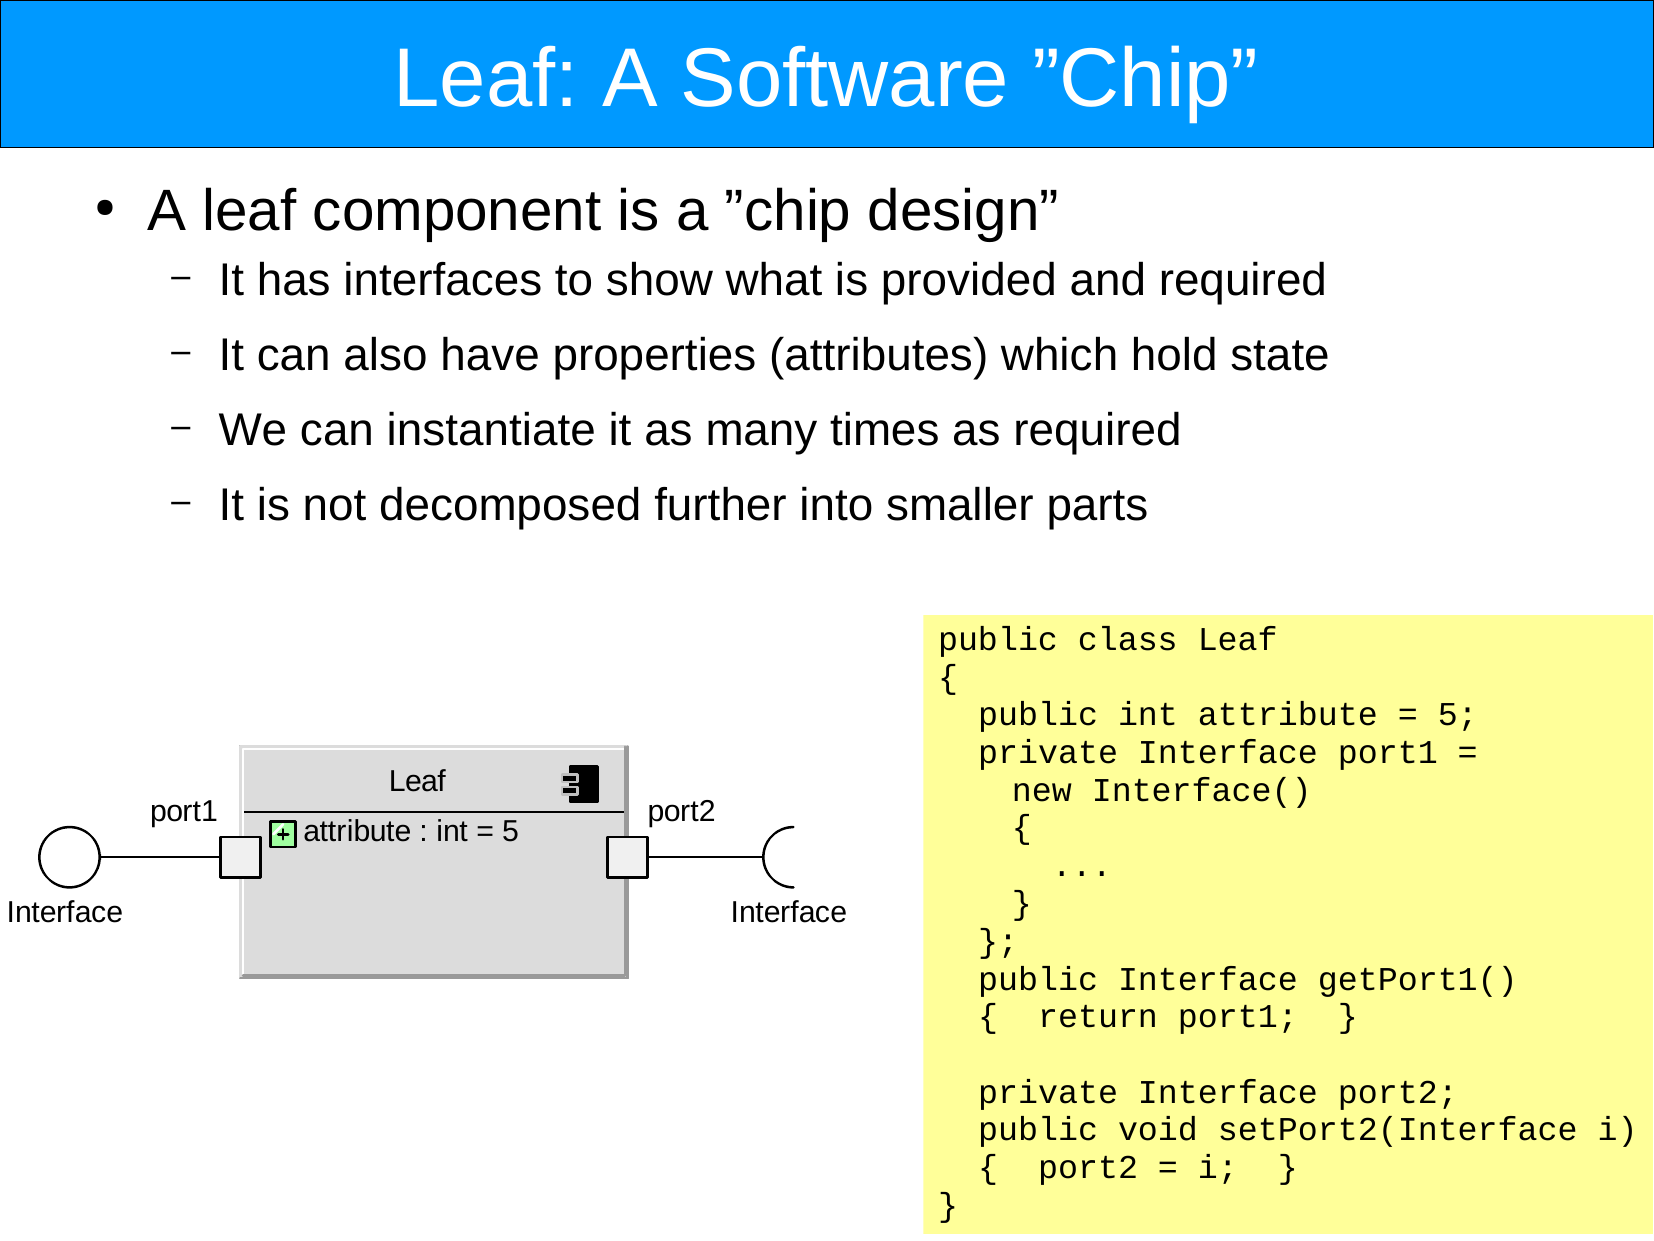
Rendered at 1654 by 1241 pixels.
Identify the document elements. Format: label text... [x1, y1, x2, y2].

title Leaf: A Software ”Chip” [82, 13, 1571, 142]
list A leaf component is a ”chip design” It has interfaces to show what is provided and required It can also have properties (attributes) which hold state We can instantiate it as many times as required It is not decomposed further into smaller parts [76, 177, 1565, 1211]
text_box public class Leaf { public int attribute = 5; private Interface port1 = new Interface() { ... } }; public Interface getPort1() { return port1; } private Interface port2; public void setPort2(Interface i) { port2 = i; } } [923, 615, 1653, 1234]
picture [0, 744, 857, 981]
